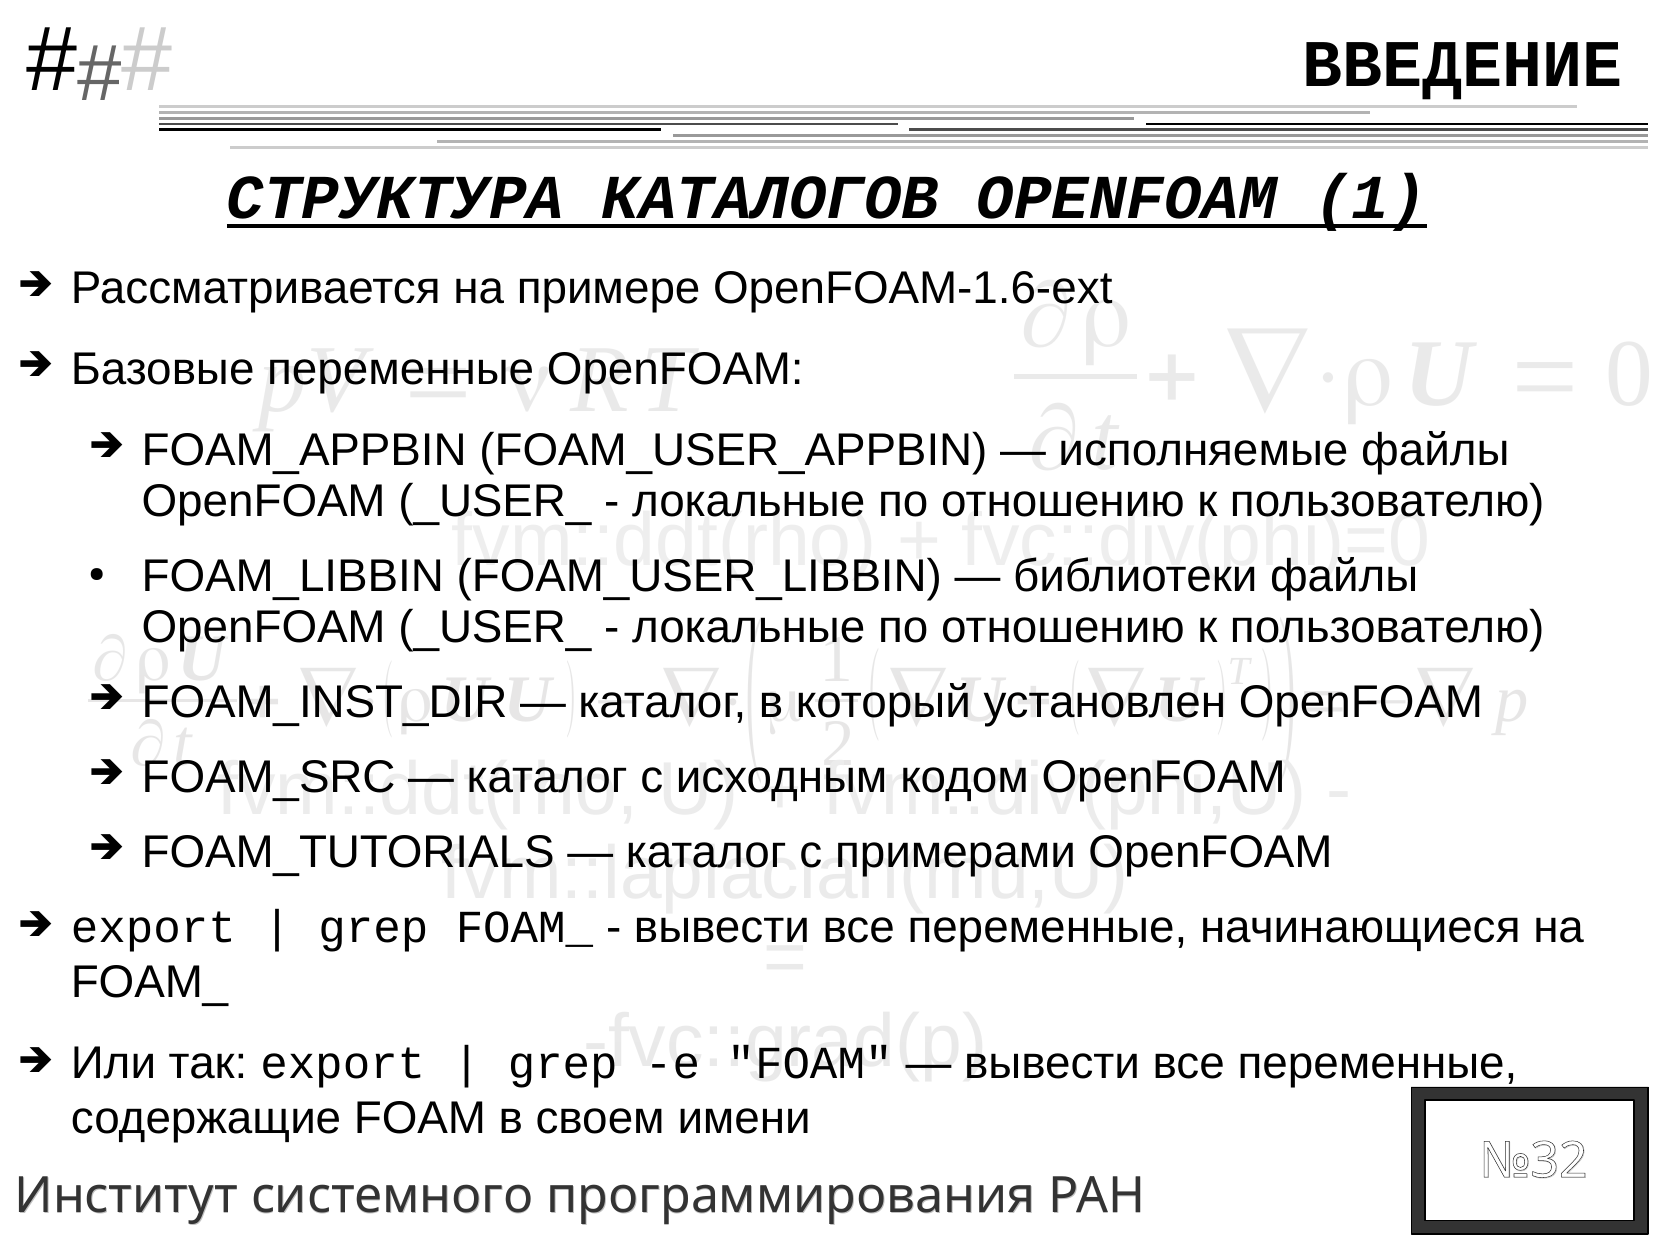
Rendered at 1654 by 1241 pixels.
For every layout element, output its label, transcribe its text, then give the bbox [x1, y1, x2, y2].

title СТРУКТУРА КАТАЛОГОВ OPENFOAM (1) [0, 147, 1654, 257]
list Рассматривается на примере OpenFOAM-1.6-ext Базовые переменные OpenFOAM: FOAM_APPBIN (FOAM_USER_APPBIN) — исполняемые файлы OpenFOAM (_USER_ - локальные по отношению к пользователю) FOAM_LIBBIN (FOAM_USER_LIBBIN) — библиотеки файлы OpenFOAM (_USER_ - локальные по отношению к пользователю) FOAM_INST_DIR — каталог, в который установлен OpenFOAM FOAM_SRC — каталог с исходным кодом OpenFOAM FOAM_TUTORIALS — каталог с примерами OpenFOAM export | grep FOAM_ - вывести все переменные, начинающиеся на FOAM_ Или так: export | grep -e "FOAM" — вывести все переменные, содержащие FOAM в своем имени [0, 262, 1654, 1144]
